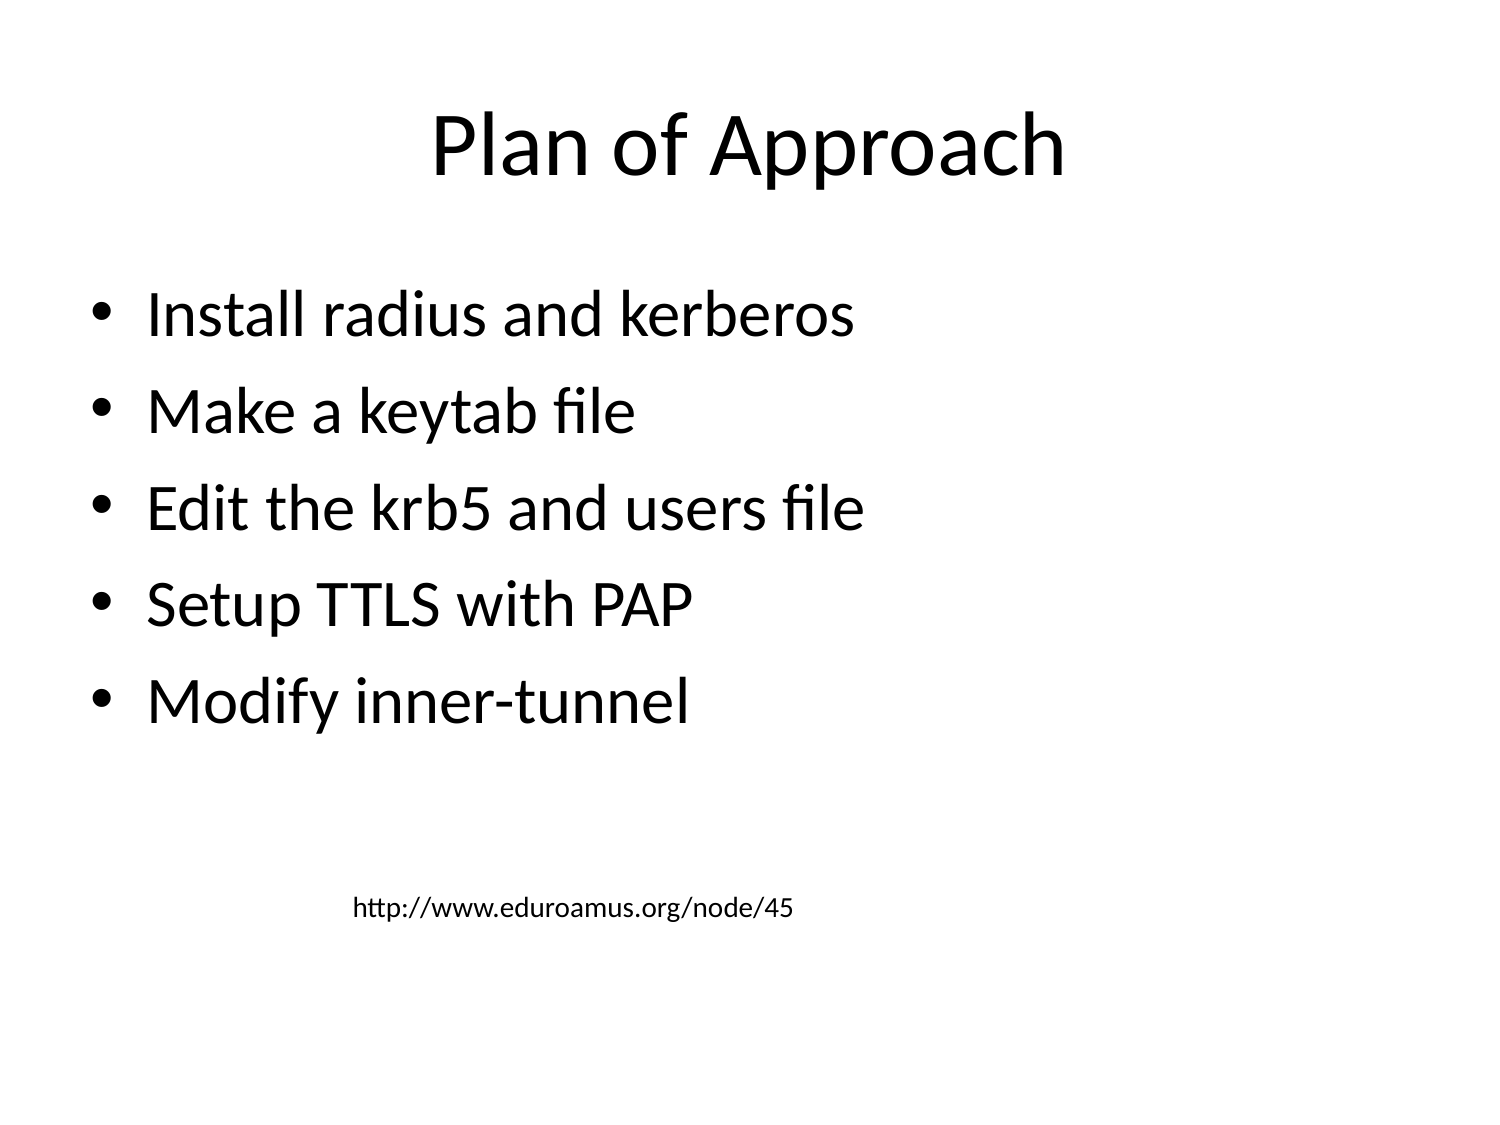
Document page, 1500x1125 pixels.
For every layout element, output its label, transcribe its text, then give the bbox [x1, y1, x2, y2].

list Install radius and kerberos Make a keytab file Edit the krb5 and users file Setup TTLS with PAP Modify inner-tunnel http://www.eduroamus.org/node/45 [75, 262, 1426, 1005]
title Plan of Approach [75, 45, 1426, 233]
